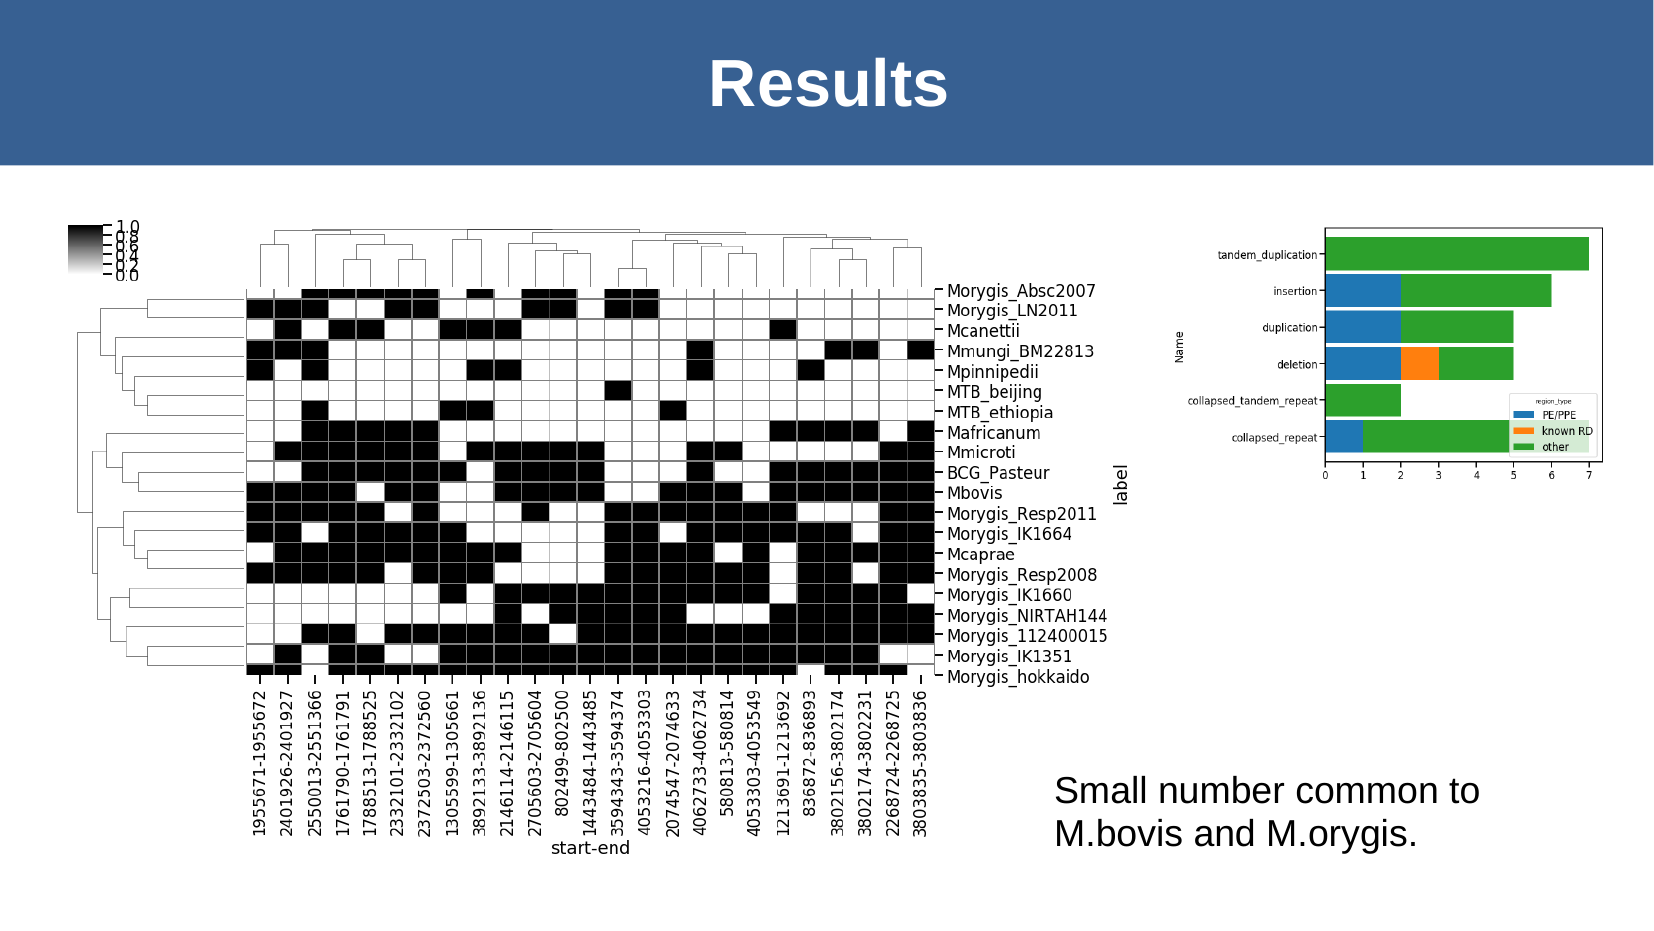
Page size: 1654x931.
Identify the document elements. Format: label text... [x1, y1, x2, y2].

text_box Results [0, 0, 1654, 166]
picture [61, 212, 1136, 863]
picture [1169, 224, 1606, 485]
text_box Small number common to M.bovis and M.orygis. [1039, 762, 1548, 863]
